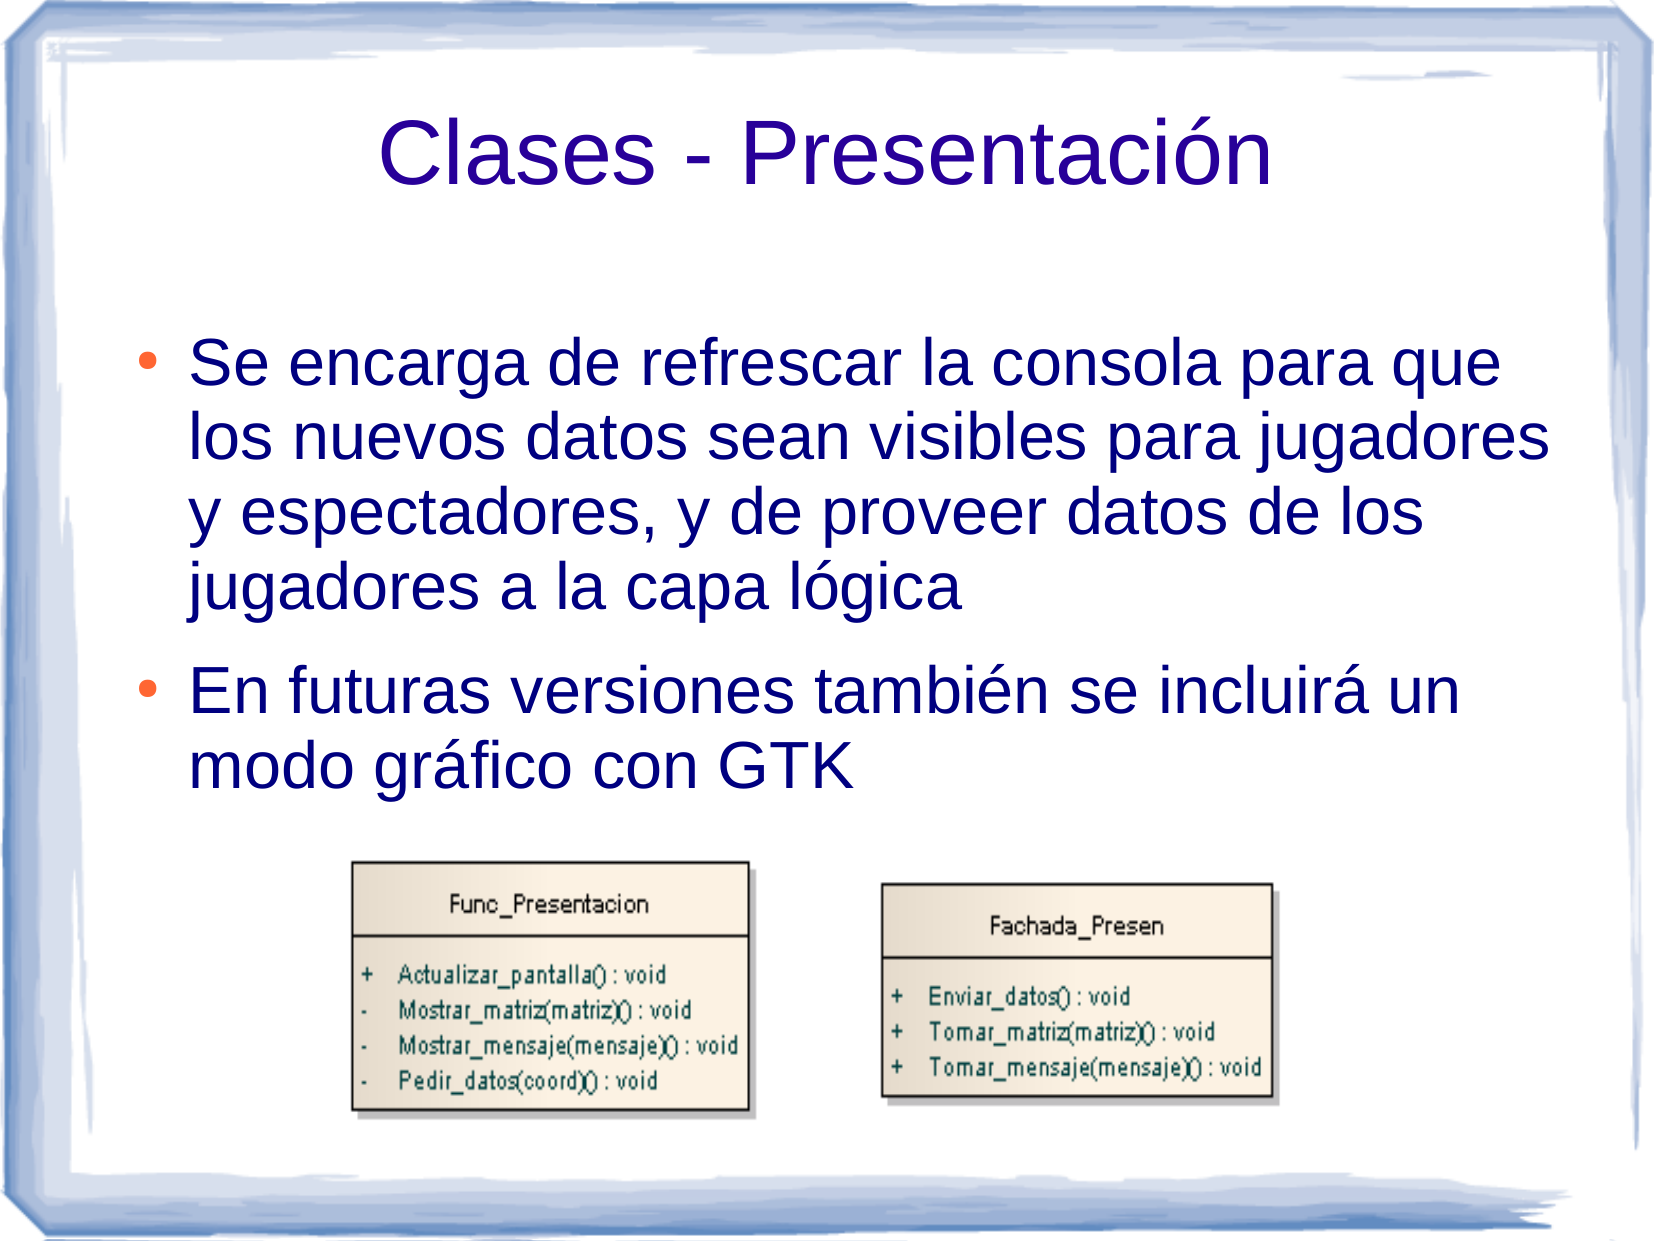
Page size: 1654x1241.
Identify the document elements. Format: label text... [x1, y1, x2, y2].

list Se encarga de refrescar la consola para que los nuevos datos sean visibles para jugadores y espectadores, y de proveer datos de los jugadores a la capa lógica En futuras versiones también se incluirá un modo gráfico con GTK [118, 324, 1571, 803]
picture [0, 0, 1654, 1241]
title Clases - Presentación [82, 49, 1571, 257]
